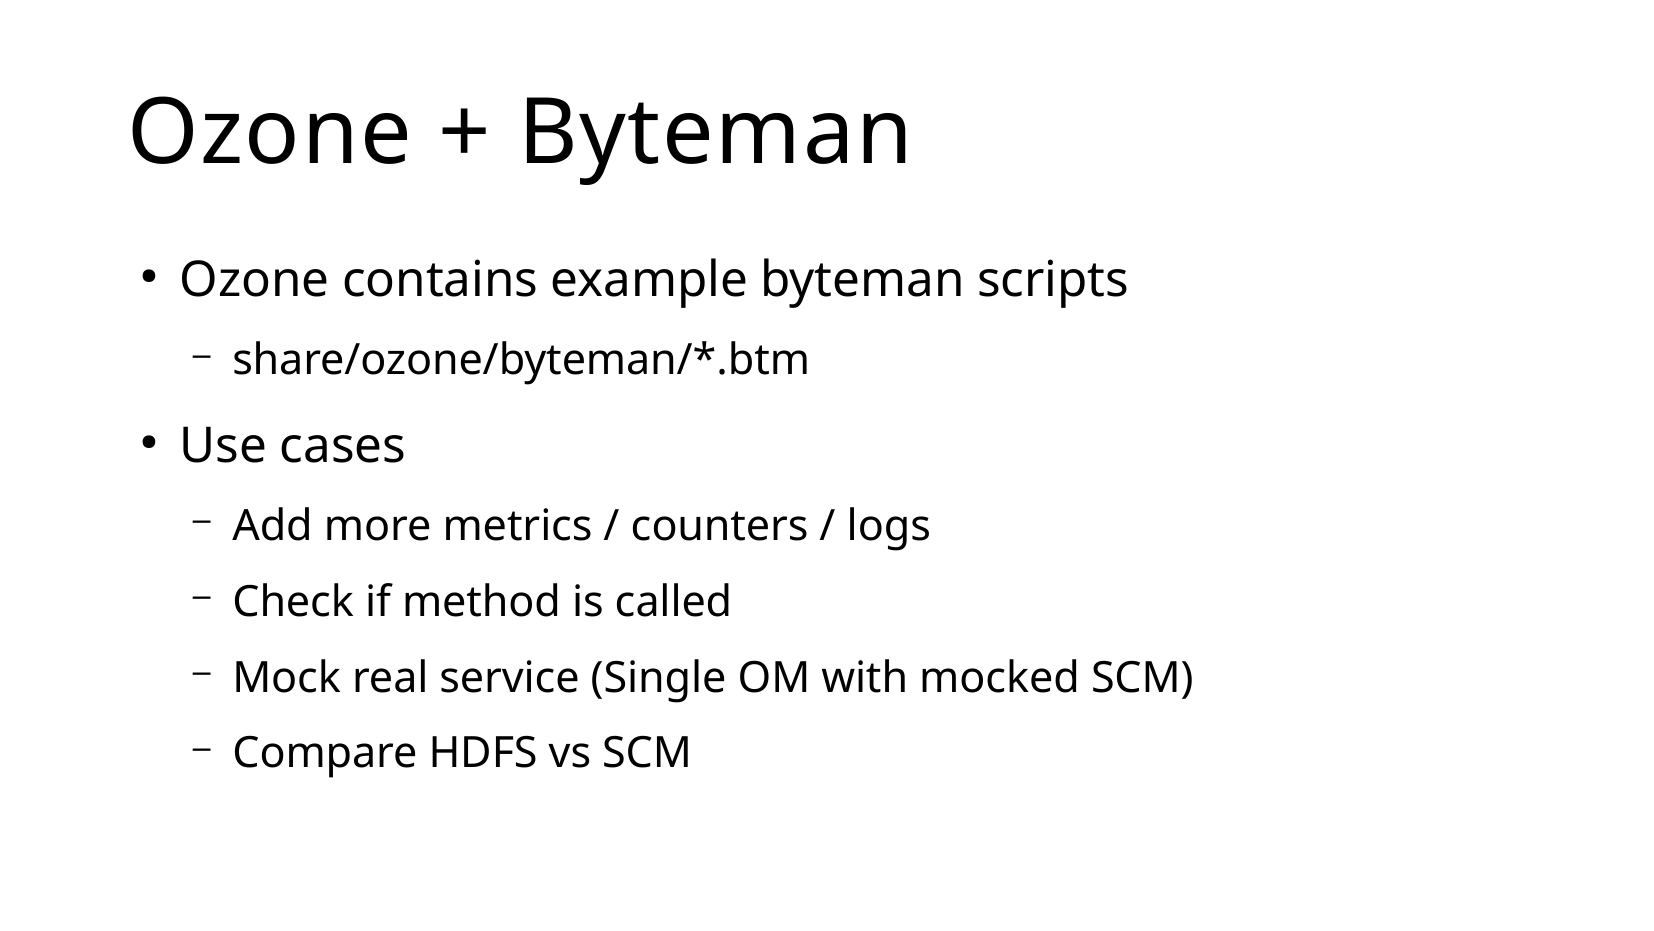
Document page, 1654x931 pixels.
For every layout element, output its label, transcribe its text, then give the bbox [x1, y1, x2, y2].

list Ozone contains example byteman scripts share/ozone/byteman/*.btm Use cases Add more metrics / counters / logs Check if method is called Mock real service (Single OM with mocked SCM) Compare HDFS vs SCM [127, 244, 1527, 784]
title Ozone + Byteman [127, 69, 1654, 187]
